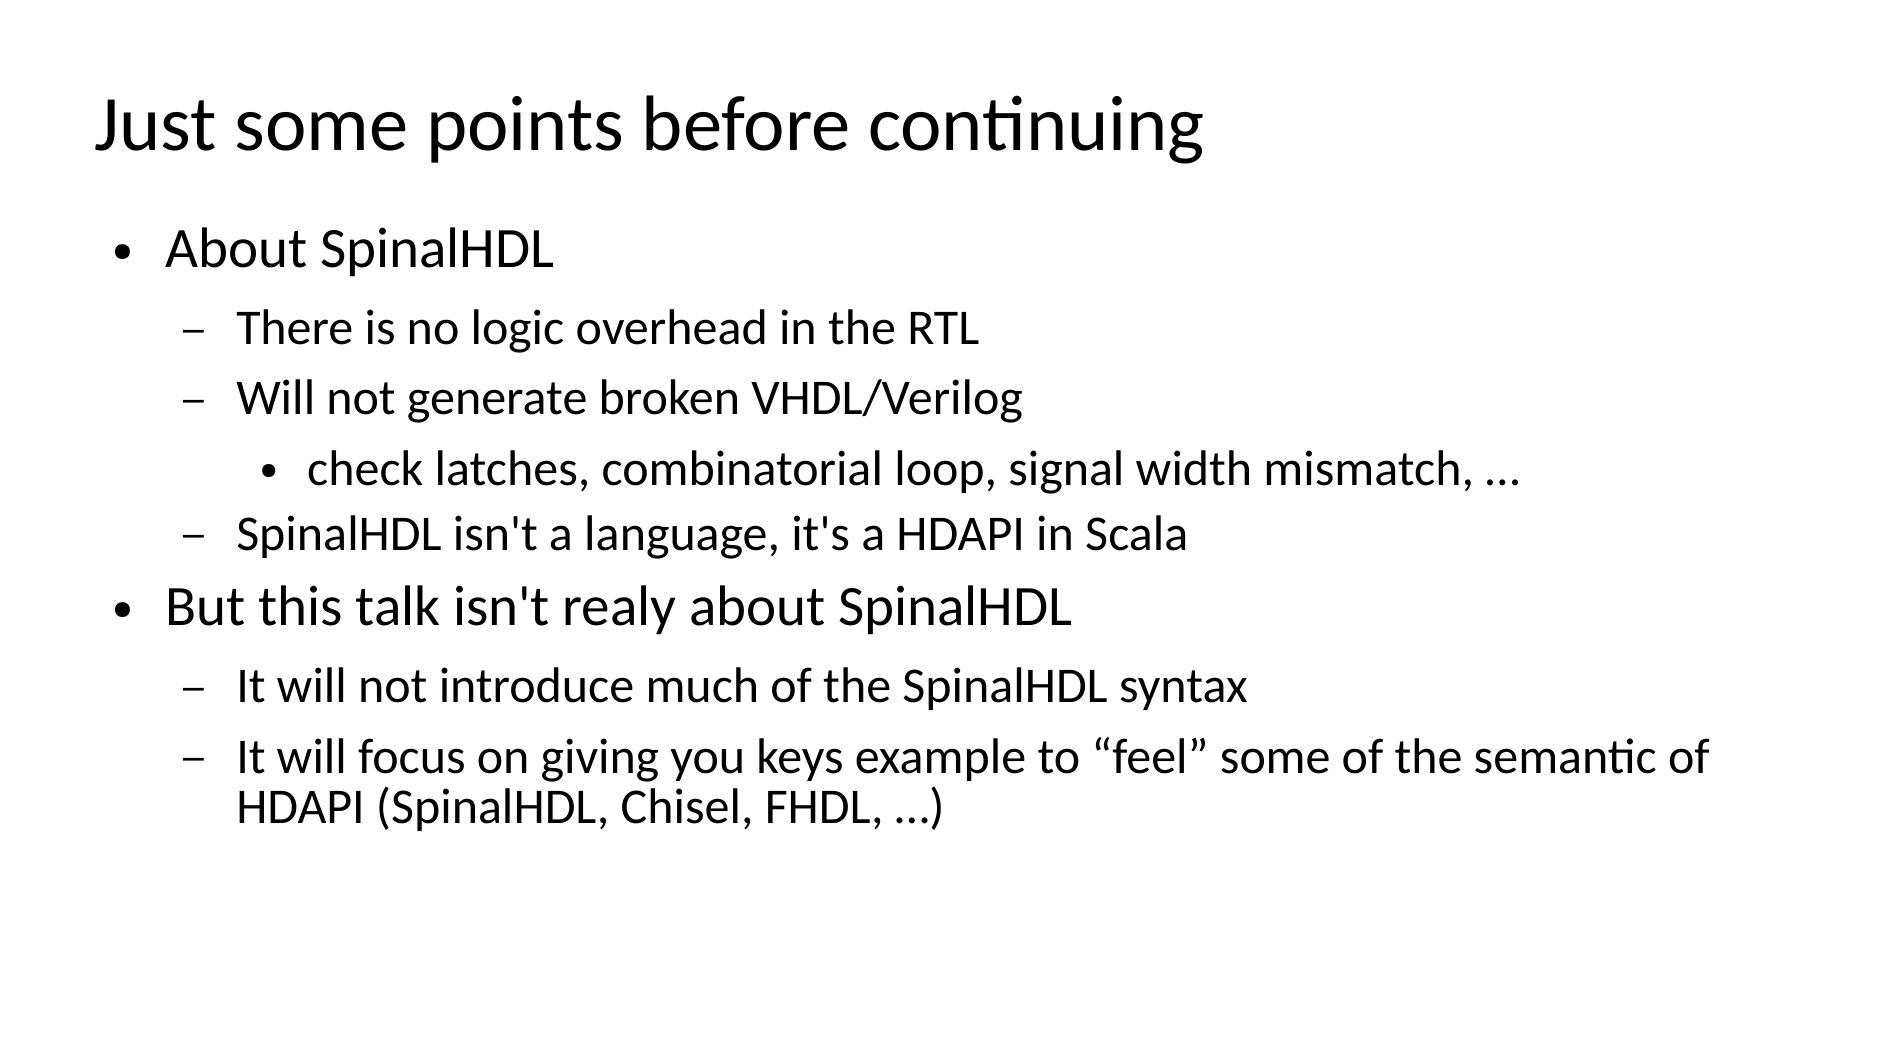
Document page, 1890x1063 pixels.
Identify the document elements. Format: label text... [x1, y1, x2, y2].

list About SpinalHDL There is no logic overhead in the RTL Will not generate broken VHDL/Verilog check latches, combinatorial loop, signal width mismatch, … SpinalHDL isn't a language, it's a HDAPI in Scala But this talk isn't realy about SpinalHDL It will not introduce much of the SpinalHDL syntax It will focus on giving you keys example to “feel” some of the semantic of HDAPI (SpinalHDL, Chisel, FHDL, …) [94, 225, 1843, 1063]
title Just some points before continuing [94, 42, 1796, 220]
